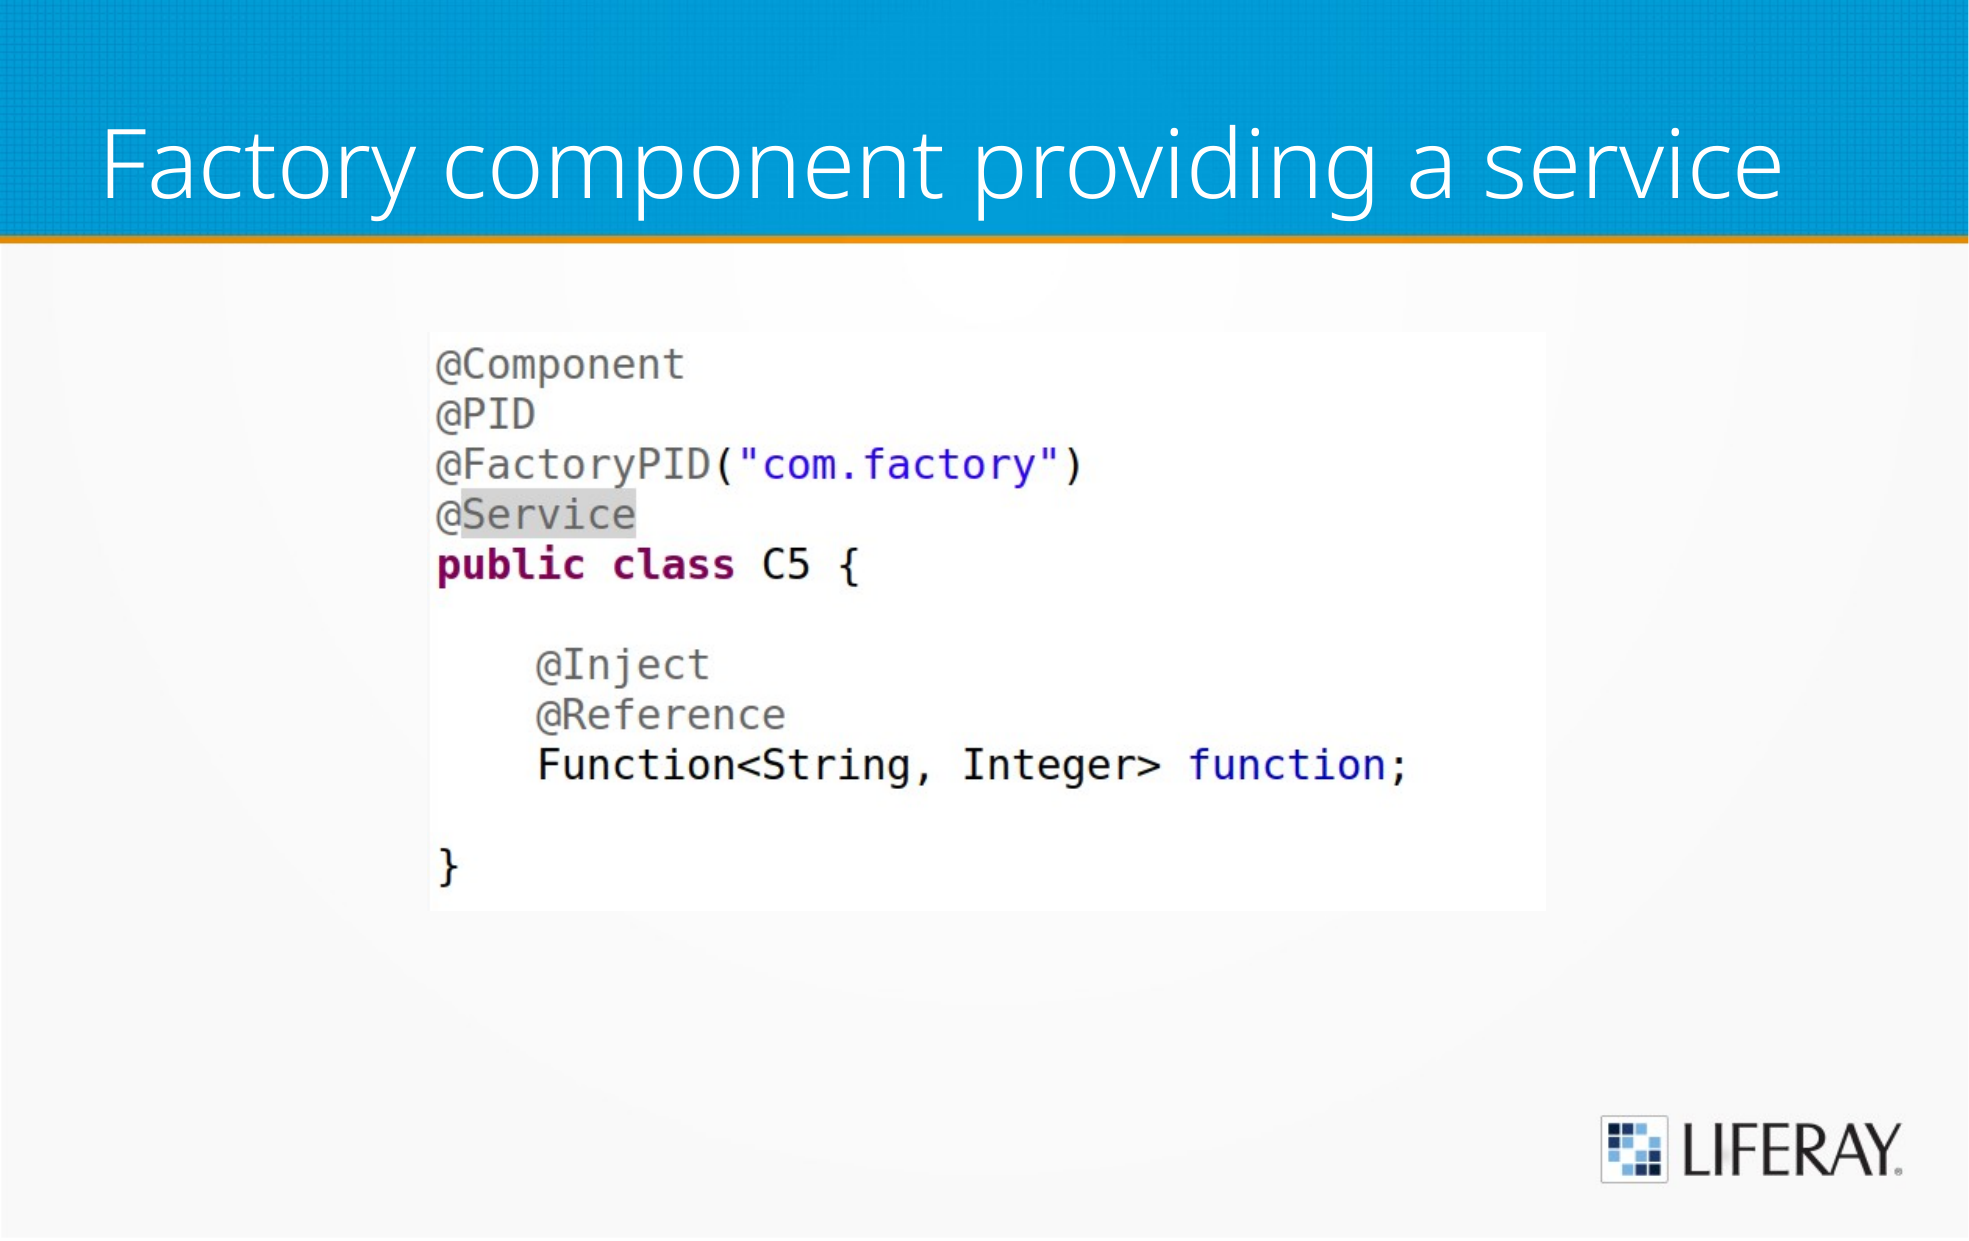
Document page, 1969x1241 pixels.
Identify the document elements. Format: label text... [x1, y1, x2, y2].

picture [0, 233, 1969, 1241]
title Factory component providing a service [98, 19, 1870, 227]
